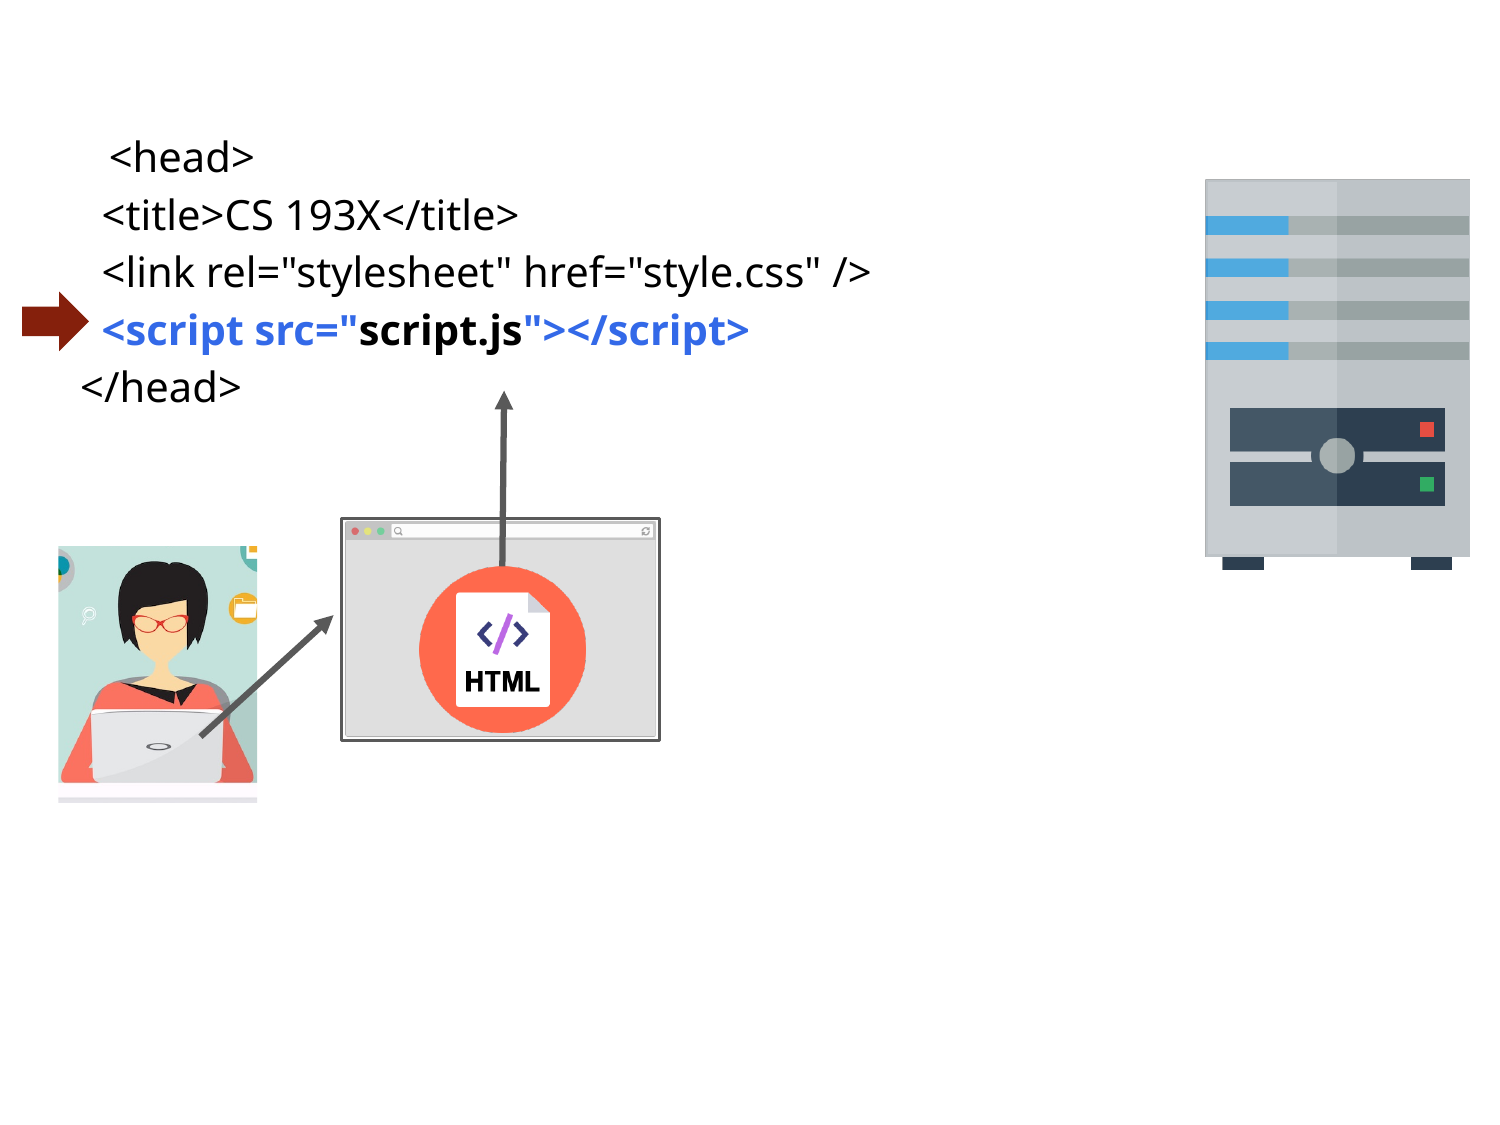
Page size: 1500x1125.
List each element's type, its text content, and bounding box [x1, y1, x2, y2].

picture [343, 519, 658, 739]
picture [58, 546, 258, 803]
picture [1126, 171, 1500, 588]
text_box <head> <title>CS 193X</title> <link rel="stylesheet" href="style.css" /> <script src="script.js"></script> </head> [43, 108, 1146, 450]
text_box [22, 291, 89, 352]
